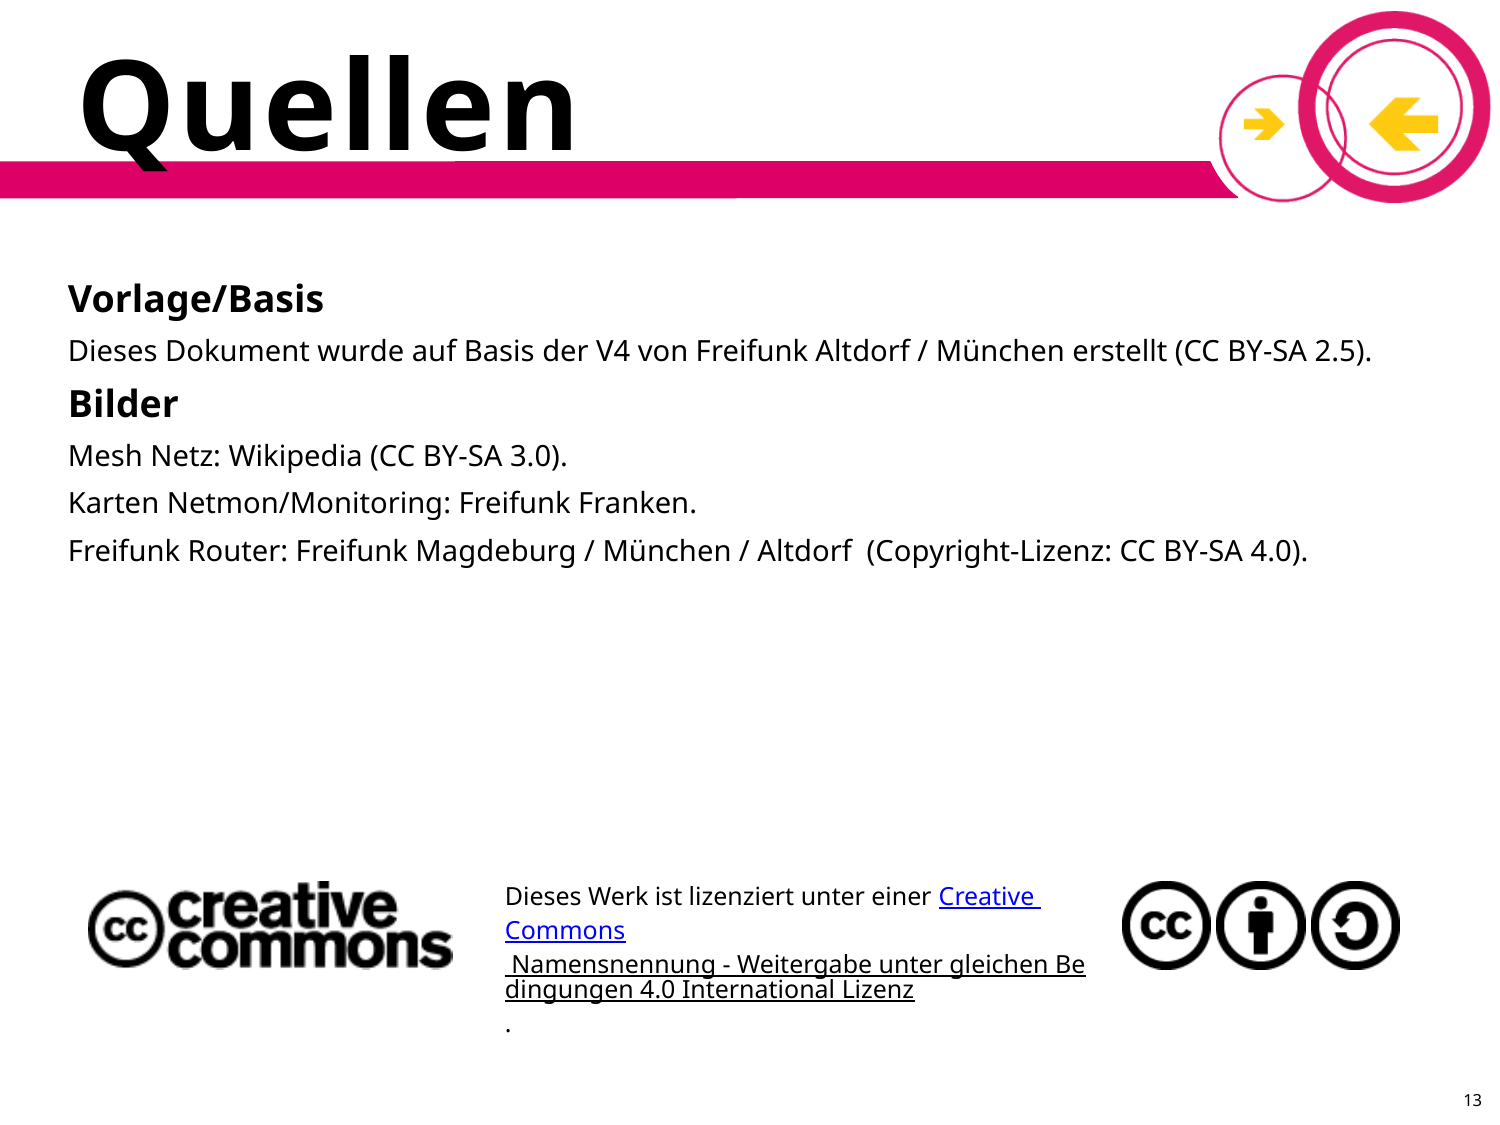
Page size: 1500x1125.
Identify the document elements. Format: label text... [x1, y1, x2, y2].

title Quellen [76, 40, 1060, 161]
text_box Dieses Werk ist lizenziert unter einer Creative Commons Namensnennung - Weitergabe unter gleichen Bedingungen 4.0 International Lizenz. [490, 872, 1117, 1020]
list Vorlage/Basis Dieses Dokument wurde auf Basis der V4 von Freifunk Altdorf / München erstellt (CC BY-SA 2.5). Bilder Mesh Netz: Wikipedia (CC BY-SA 3.0). Karten Netmon/Monitoring: Freifunk Franken. Freifunk Router: Freifunk Magdeburg / München / Altdorf (Copyright-Lizenz: CC BY-SA 4.0). [53, 267, 1447, 1059]
picture [1216, 881, 1306, 970]
picture [1122, 881, 1211, 970]
picture [88, 881, 453, 970]
picture [1218, 11, 1491, 203]
picture [1311, 881, 1400, 970]
slide_number <Foliennummer> [1202, 1077, 1483, 1125]
